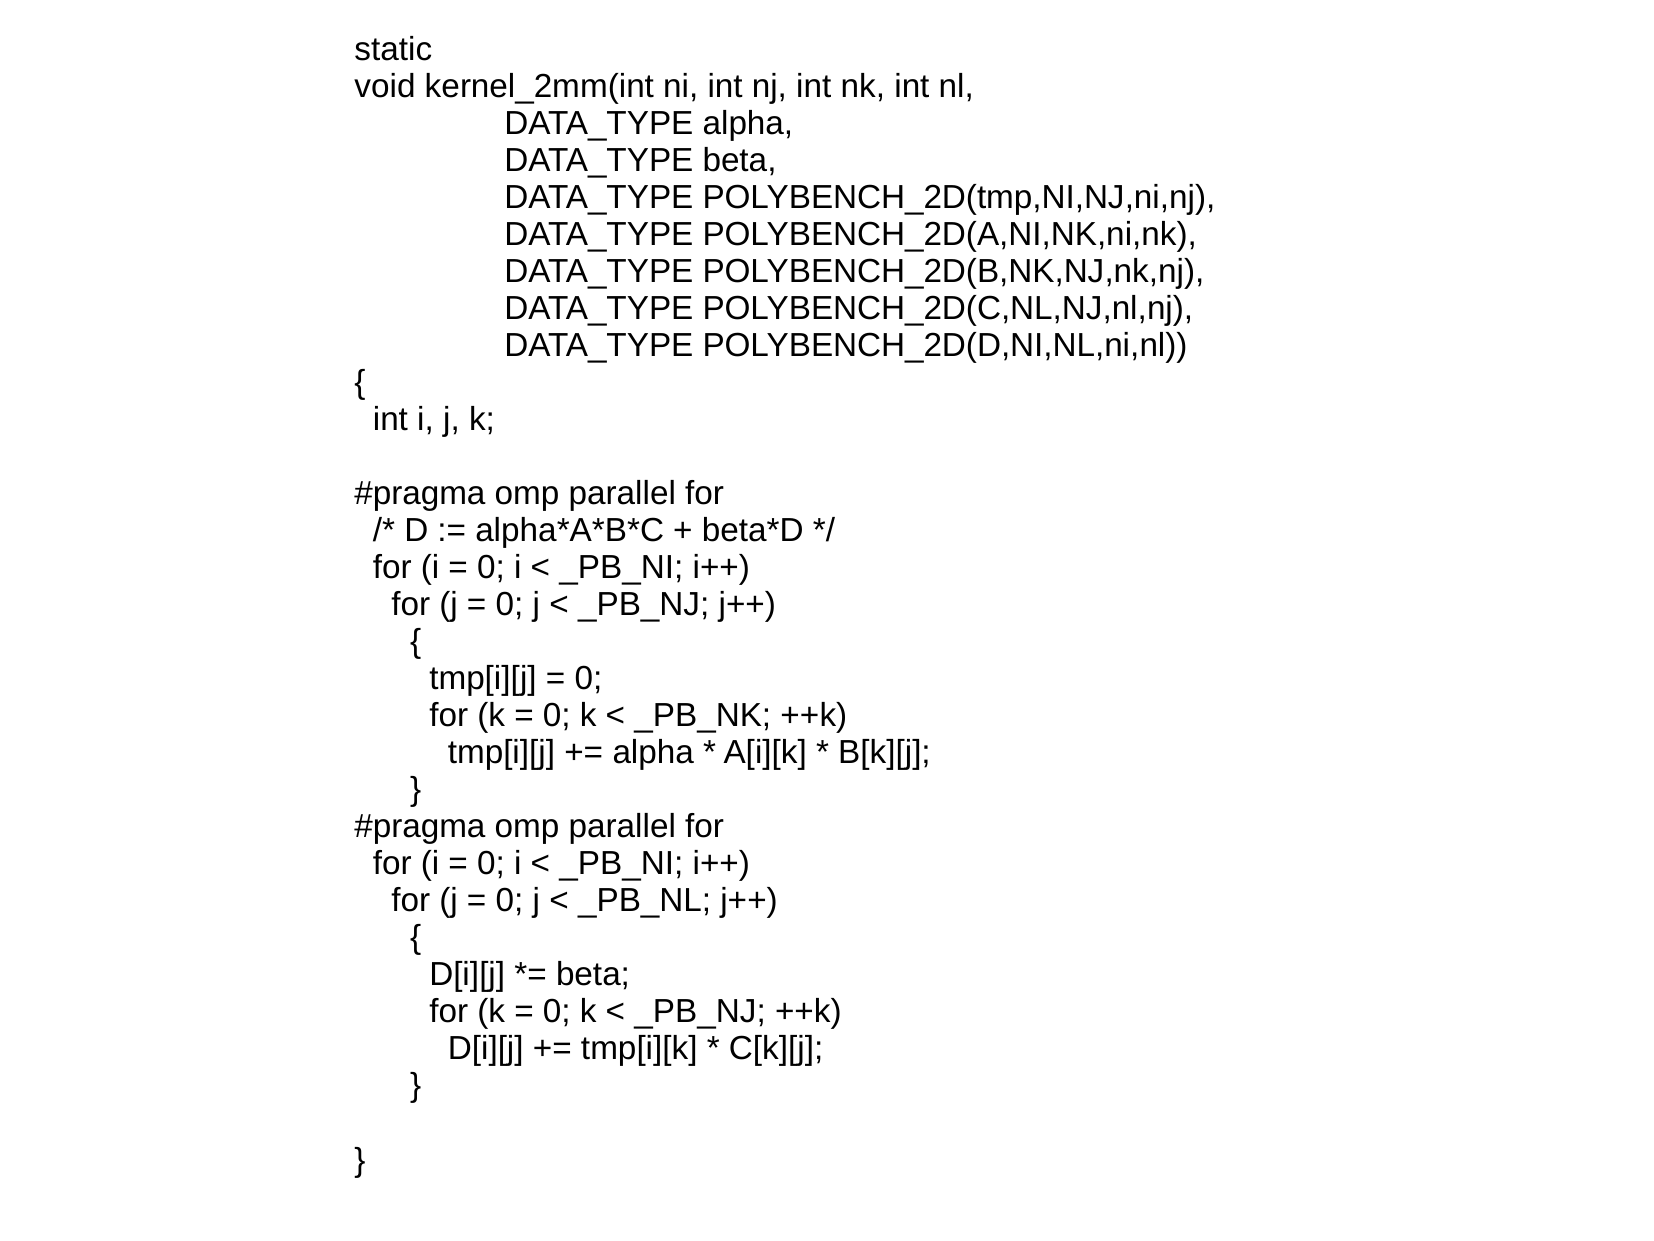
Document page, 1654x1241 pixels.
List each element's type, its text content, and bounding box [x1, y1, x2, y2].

text_box static void kernel_2mm(int ni, int nj, int nk, int nl, DATA_TYPE alpha, DATA_TYPE beta, DATA_TYPE POLYBENCH_2D(tmp,NI,NJ,ni,nj), DATA_TYPE POLYBENCH_2D(A,NI,NK,ni,nk), DATA_TYPE POLYBENCH_2D(B,NK,NJ,nk,nj), DATA_TYPE POLYBENCH_2D(C,NL,NJ,nl,nj), DATA_TYPE POLYBENCH_2D(D,NI,NL,ni,nl)) { int i, j, k; #pragma omp parallel for /* D := alpha*A*B*C + beta*D */ for (i = 0; i < _PB_NI; i++) for (j = 0; j < _PB_NJ; j++) { tmp[i][j] = 0; for (k = 0; k < _PB_NK; ++k) tmp[i][j] += alpha * A[i][k] * B[k][j]; } #pragma omp parallel for for (i = 0; i < _PB_NI; i++) for (j = 0; j < _PB_NL; j++) { D[i][j] *= beta; for (k = 0; k < _PB_NJ; ++k) D[i][j] += tmp[i][k] * C[k][j]; } } [339, 22, 1322, 1200]
